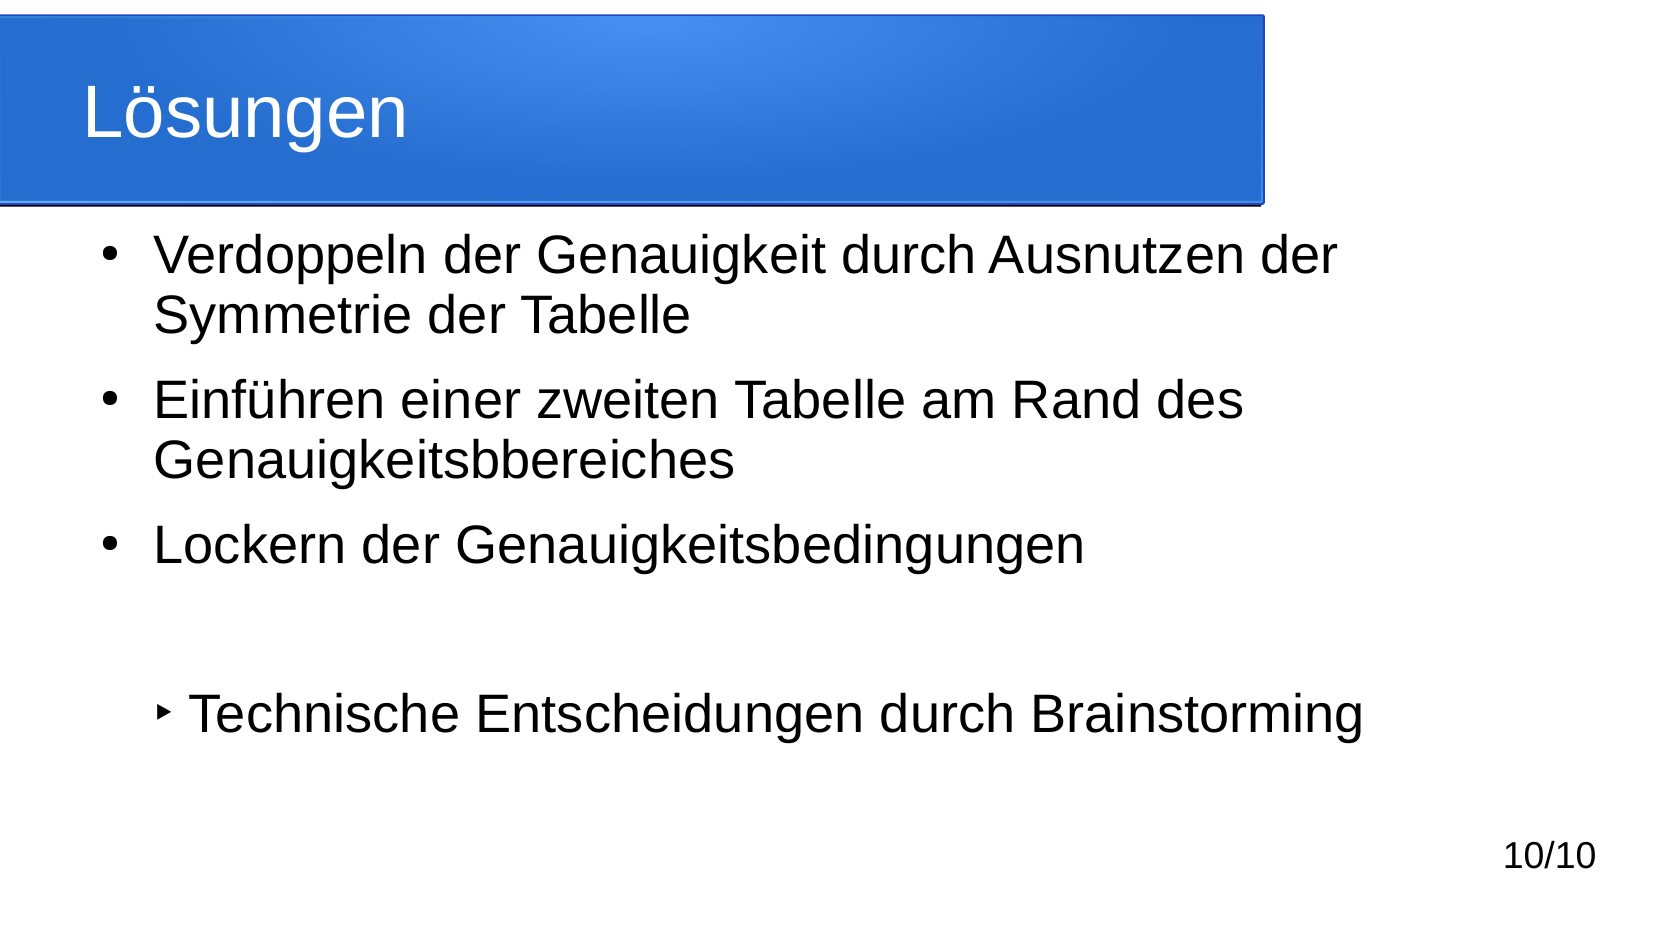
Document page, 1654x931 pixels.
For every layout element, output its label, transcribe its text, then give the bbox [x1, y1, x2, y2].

list Verdoppeln der Genauigkeit durch Ausnutzen der Symmetrie der Tabelle Einführen einer zweiten Tabelle am Rand des Genauigkeitsbbereiches Lockern der Genauigkeitsbedingungen ‣ Technische Entscheidungen durch Brainstorming [82, 224, 1571, 764]
title Lösungen [82, 35, 1235, 189]
text_box 10/10 [1488, 826, 1654, 886]
